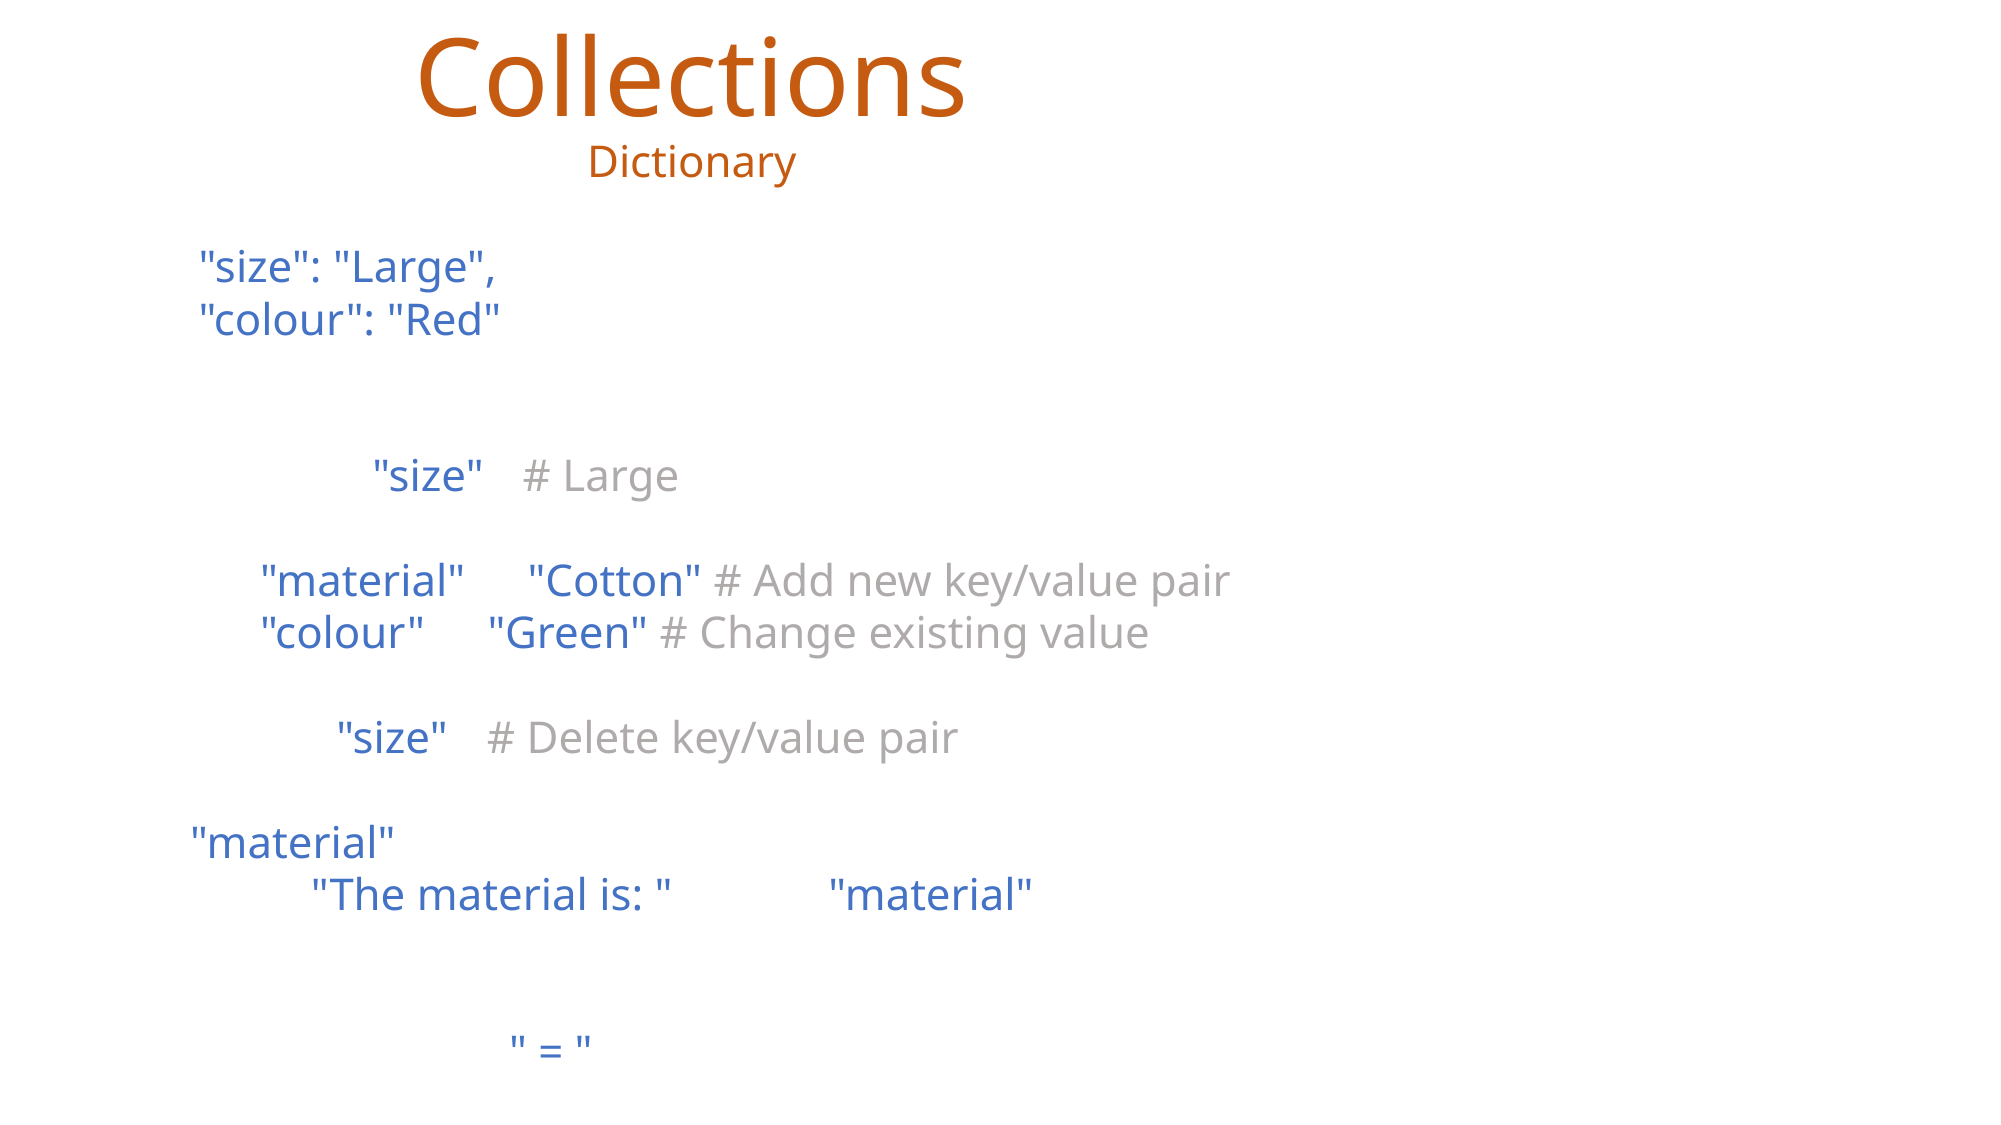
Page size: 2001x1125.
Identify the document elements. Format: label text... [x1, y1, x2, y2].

list Collections Dictionary shirt = { "size": "Large", "colour": "Red" } print(shirt["size"]) # Large shirt["material"] = "Cotton" # Add new key/value pair shirt["colour"] = "Green" # Change existing value del(shirt["size"]) # Delete key/value pair if "material" in shirt: print("The material is: " + shirt["material"]) for key in shirt: print(str(key) + " = " + str(shirt[key])) [137, 46, 1863, 1106]
